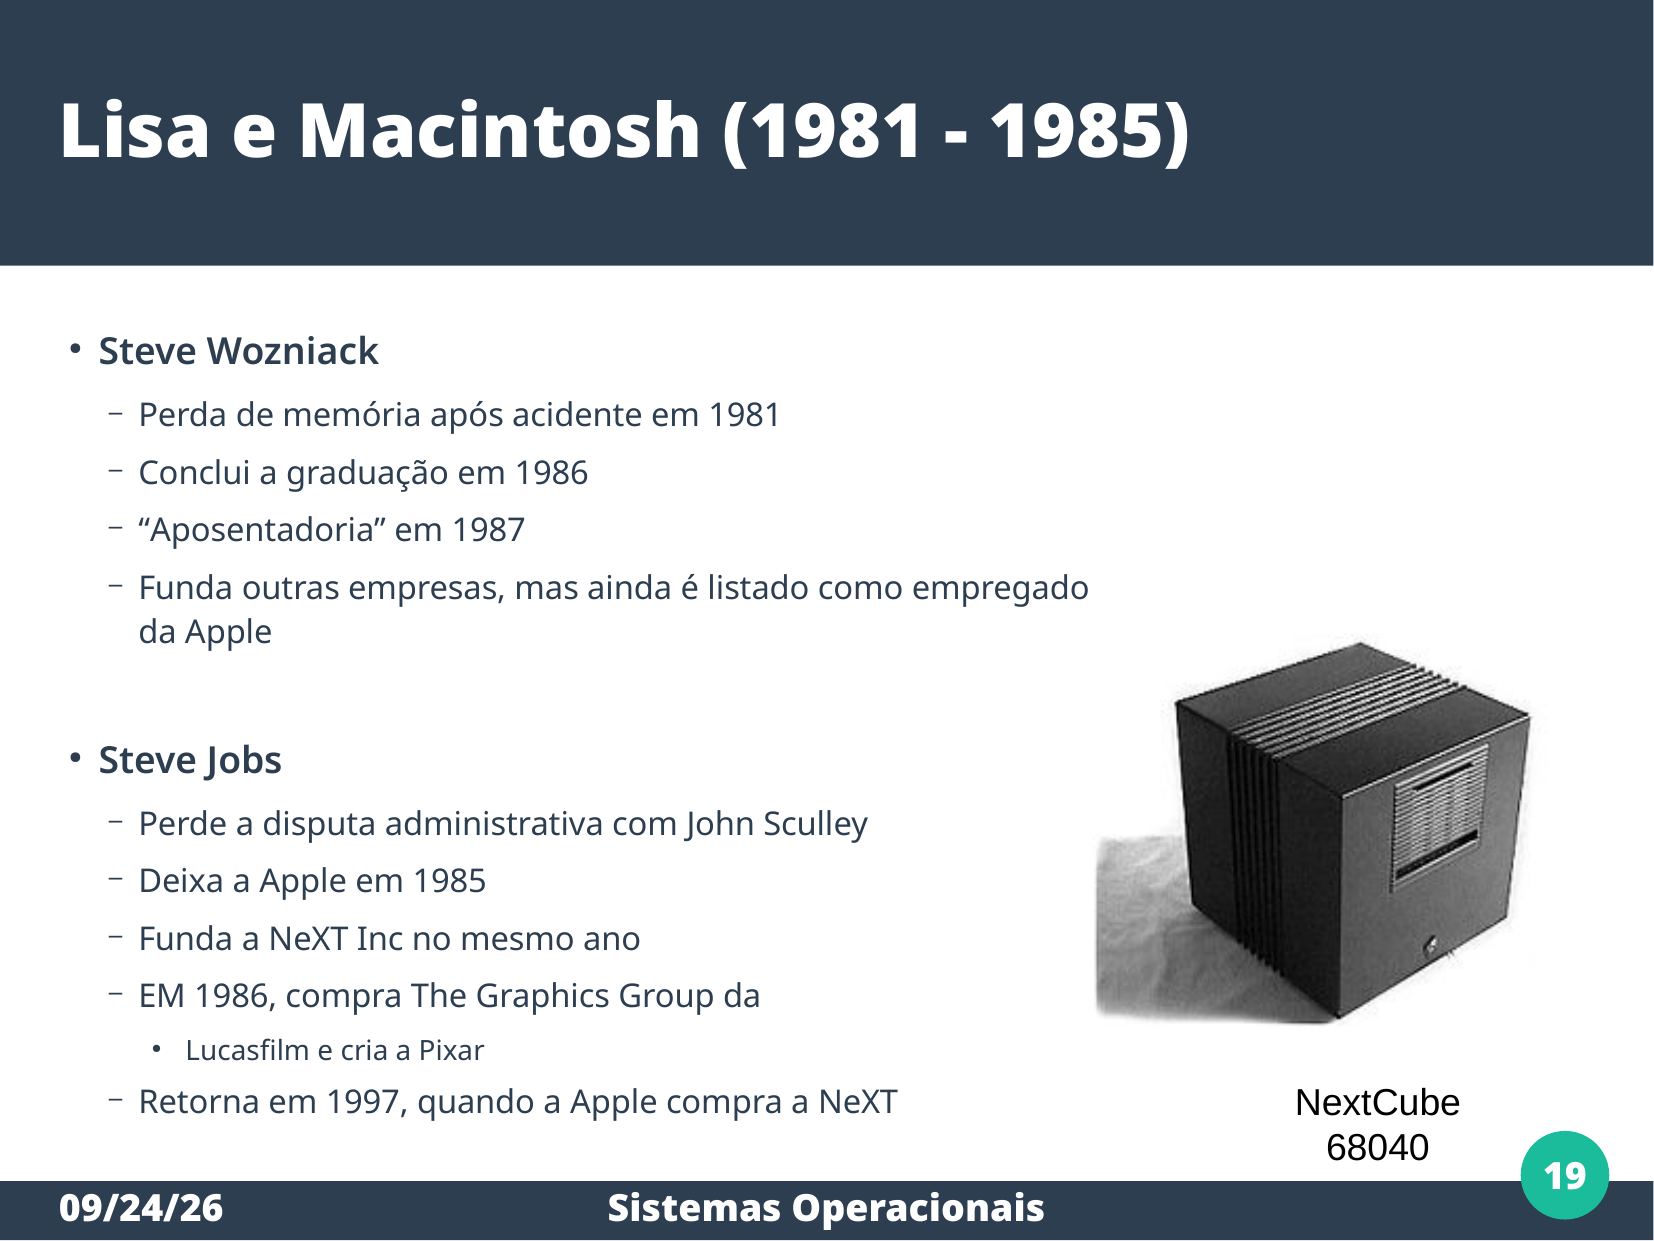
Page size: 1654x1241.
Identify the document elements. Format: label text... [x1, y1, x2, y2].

text_box [192, 910, 227, 989]
text_box NextCube 68040 [1269, 1069, 1487, 1186]
picture [1093, 633, 1619, 1028]
list Steve Wozniack Perda de memória após acidente em 1981 Conclui a graduação em 1986 “Aposentadoria” em 1987 Funda outras empresas, mas ainda é listado como empregado da Apple Steve Jobs Perde a disputa administrativa com John Sculley Deixa a Apple em 1985 Funda a NeXT Inc no mesmo ano EM 1986, compra The Graphics Group da Lucasfilm e cria a Pixar Retorna em 1997, quando a Apple compra a NeXT [59, 324, 1099, 1134]
title Lisa e Macintosh (1981 - 1985) [59, 49, 1595, 207]
